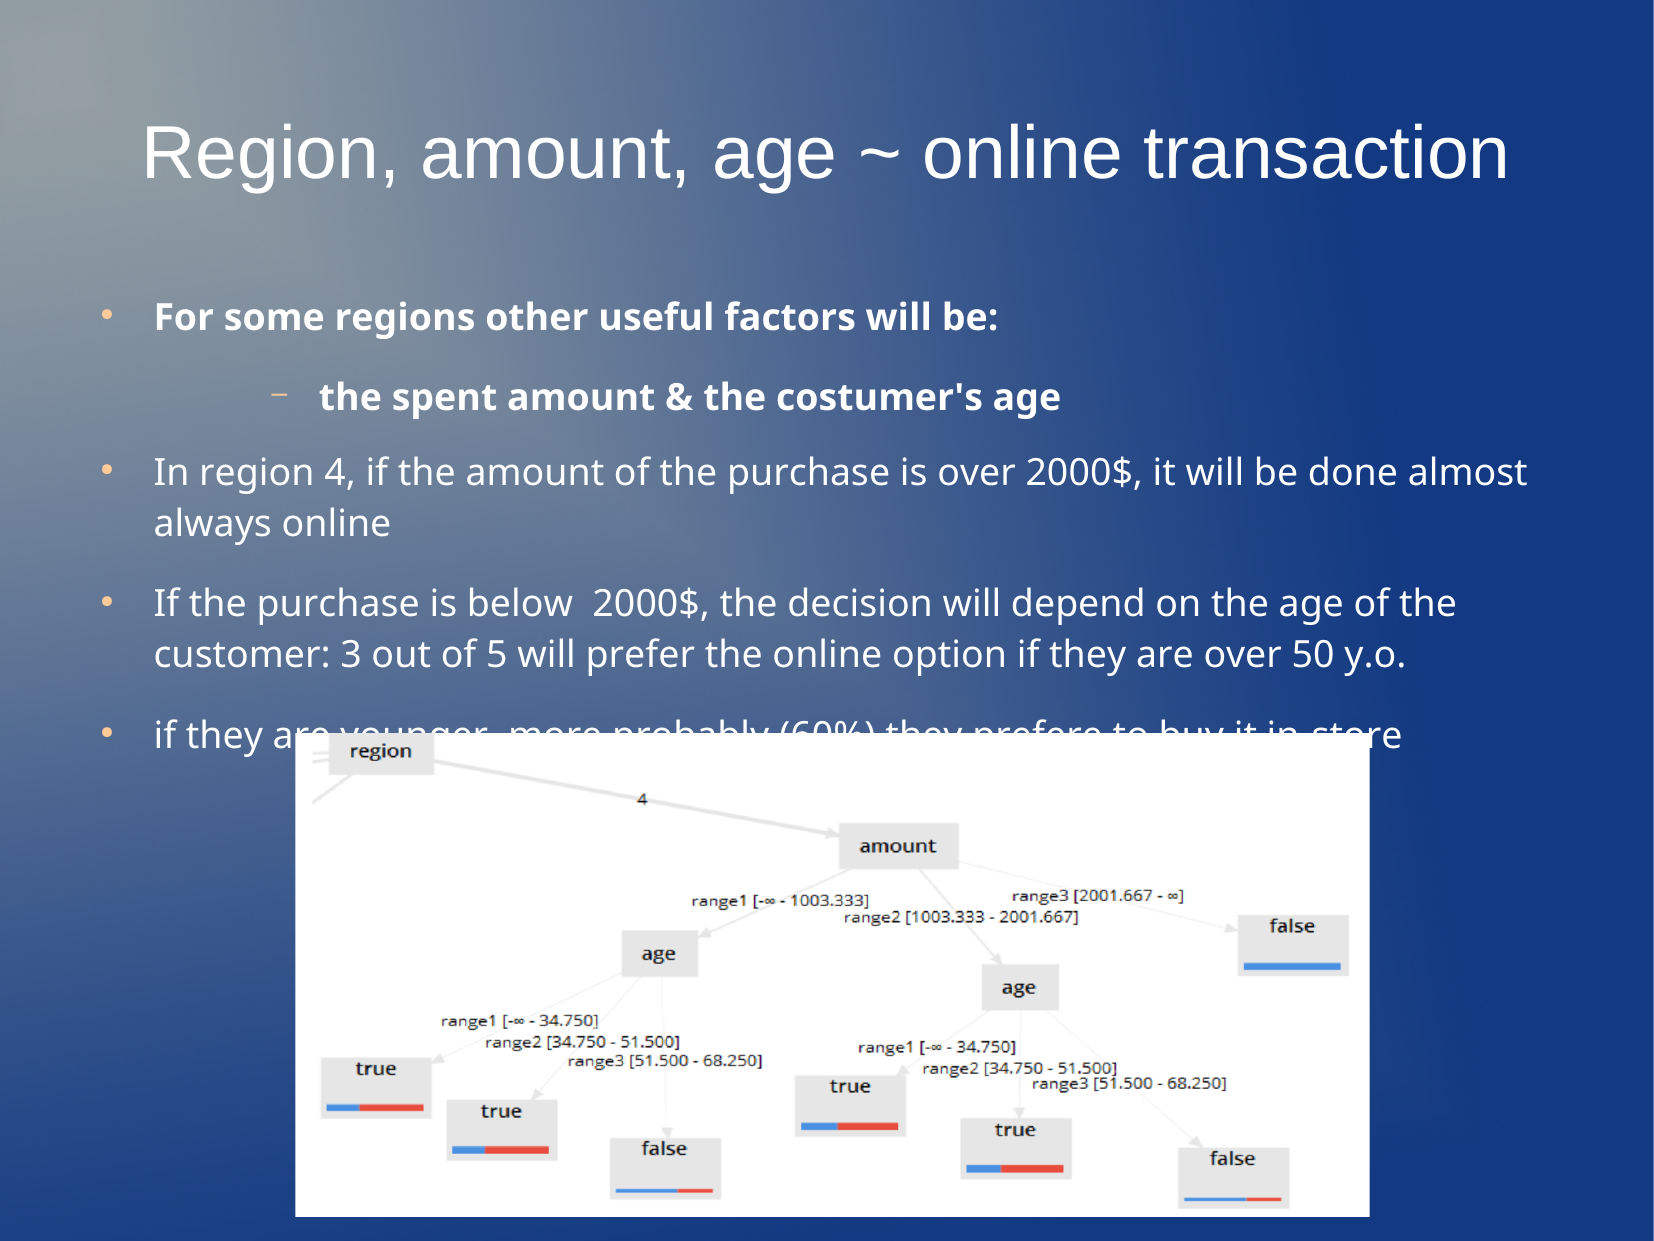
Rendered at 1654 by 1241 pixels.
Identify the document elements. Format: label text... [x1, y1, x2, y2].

title Region, amount, age ~ online transaction [82, 49, 1571, 257]
picture [0, 0, 1654, 1241]
list For some regions other useful factors will be: the spent amount & the costumer's age In region 4, if the amount of the purchase is over 2000$, it will be done almost always online If the purchase is below 2000$, the decision will depend on the age of the customer: 3 out of 5 will prefer the online option if they are over 50 y.o. if they are younger, more probably (60%) they prefere to buy it in-store [82, 290, 1571, 1109]
